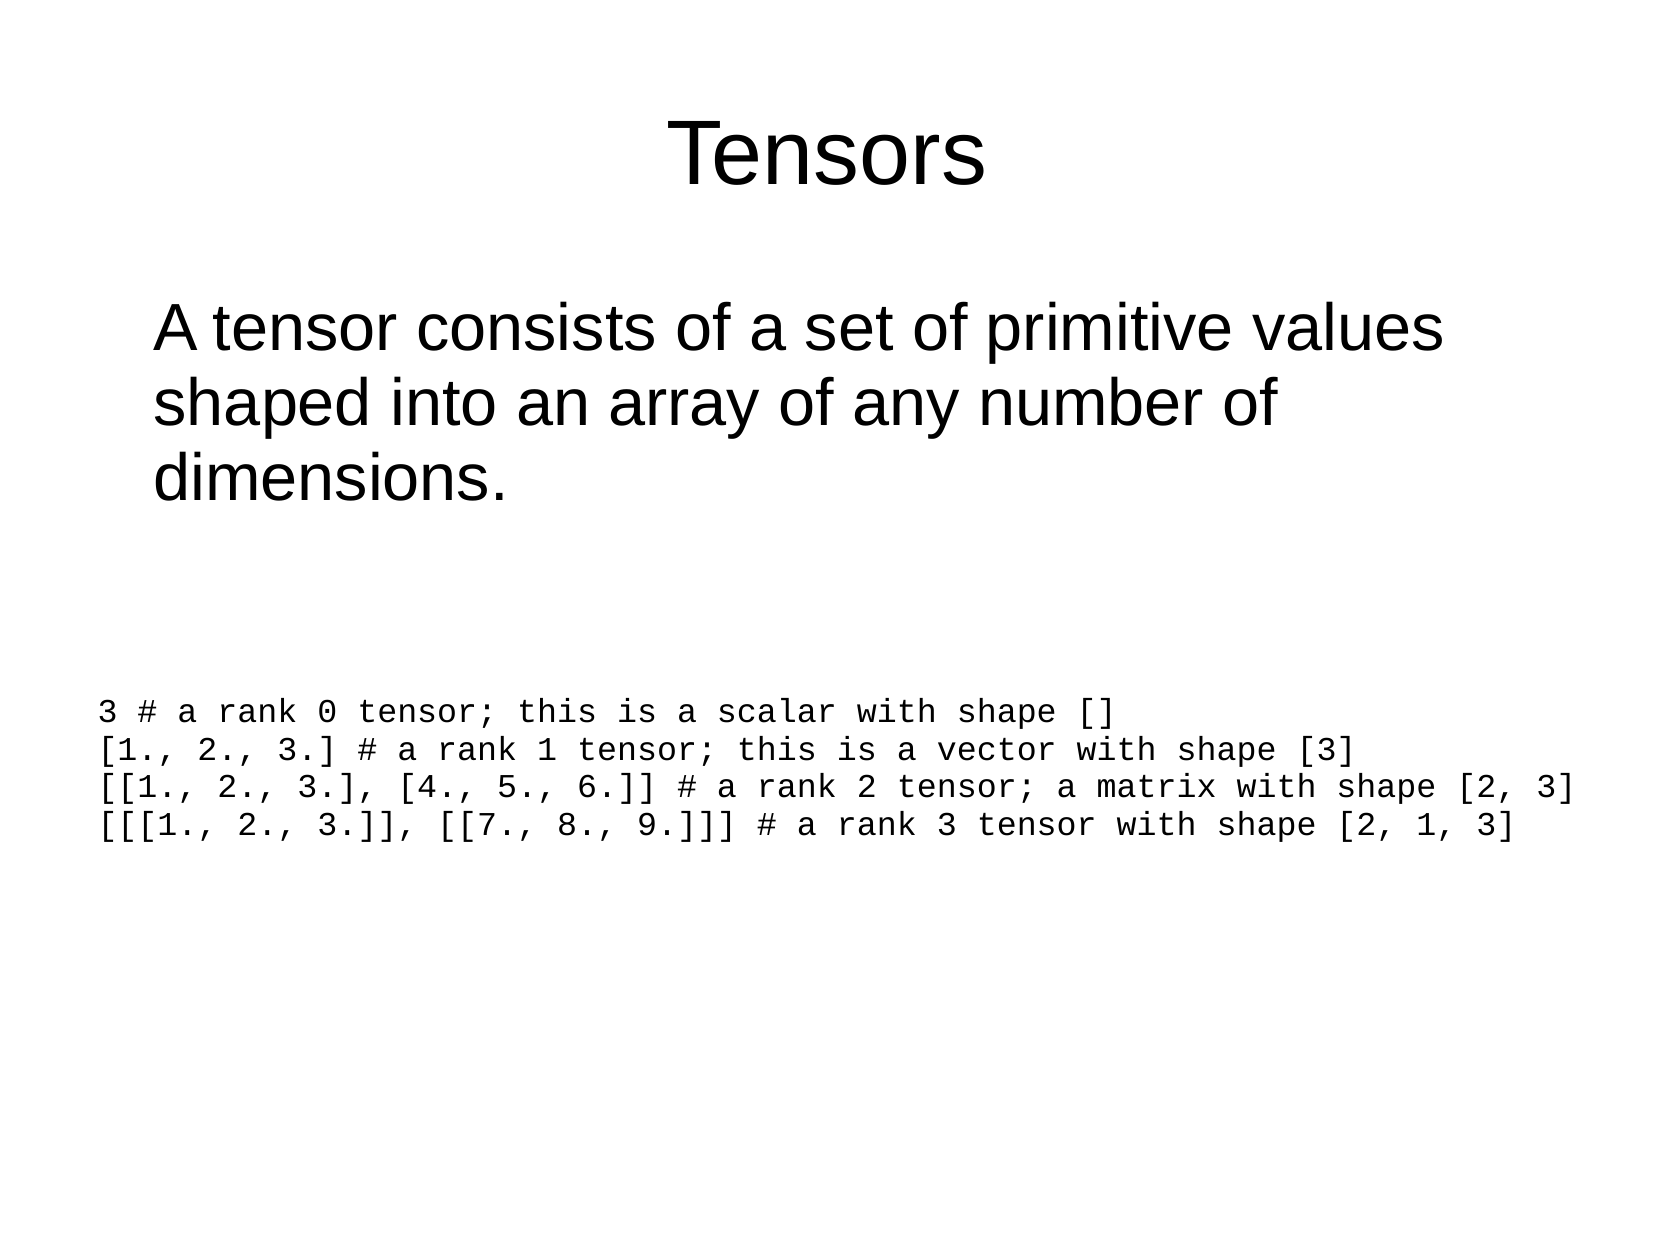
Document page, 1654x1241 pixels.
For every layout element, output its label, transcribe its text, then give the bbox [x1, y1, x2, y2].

list A tensor consists of a set of primitive values shaped into an array of any number of dimensions. [82, 290, 1571, 649]
text_box 3 # a rank 0 tensor; this is a scalar with shape [] [1., 2., 3.] # a rank 1 tensor; this is a vector with shape [3] [[1., 2., 3.], [4., 5., 6.]] # a rank 2 tensor; a matrix with shape [2, 3] [[[1., 2., 3.]], [[7., 8., 9.]]] # a rank 3 tensor with shape [2, 1, 3] [82, 649, 1630, 1052]
title Tensors [82, 49, 1571, 257]
